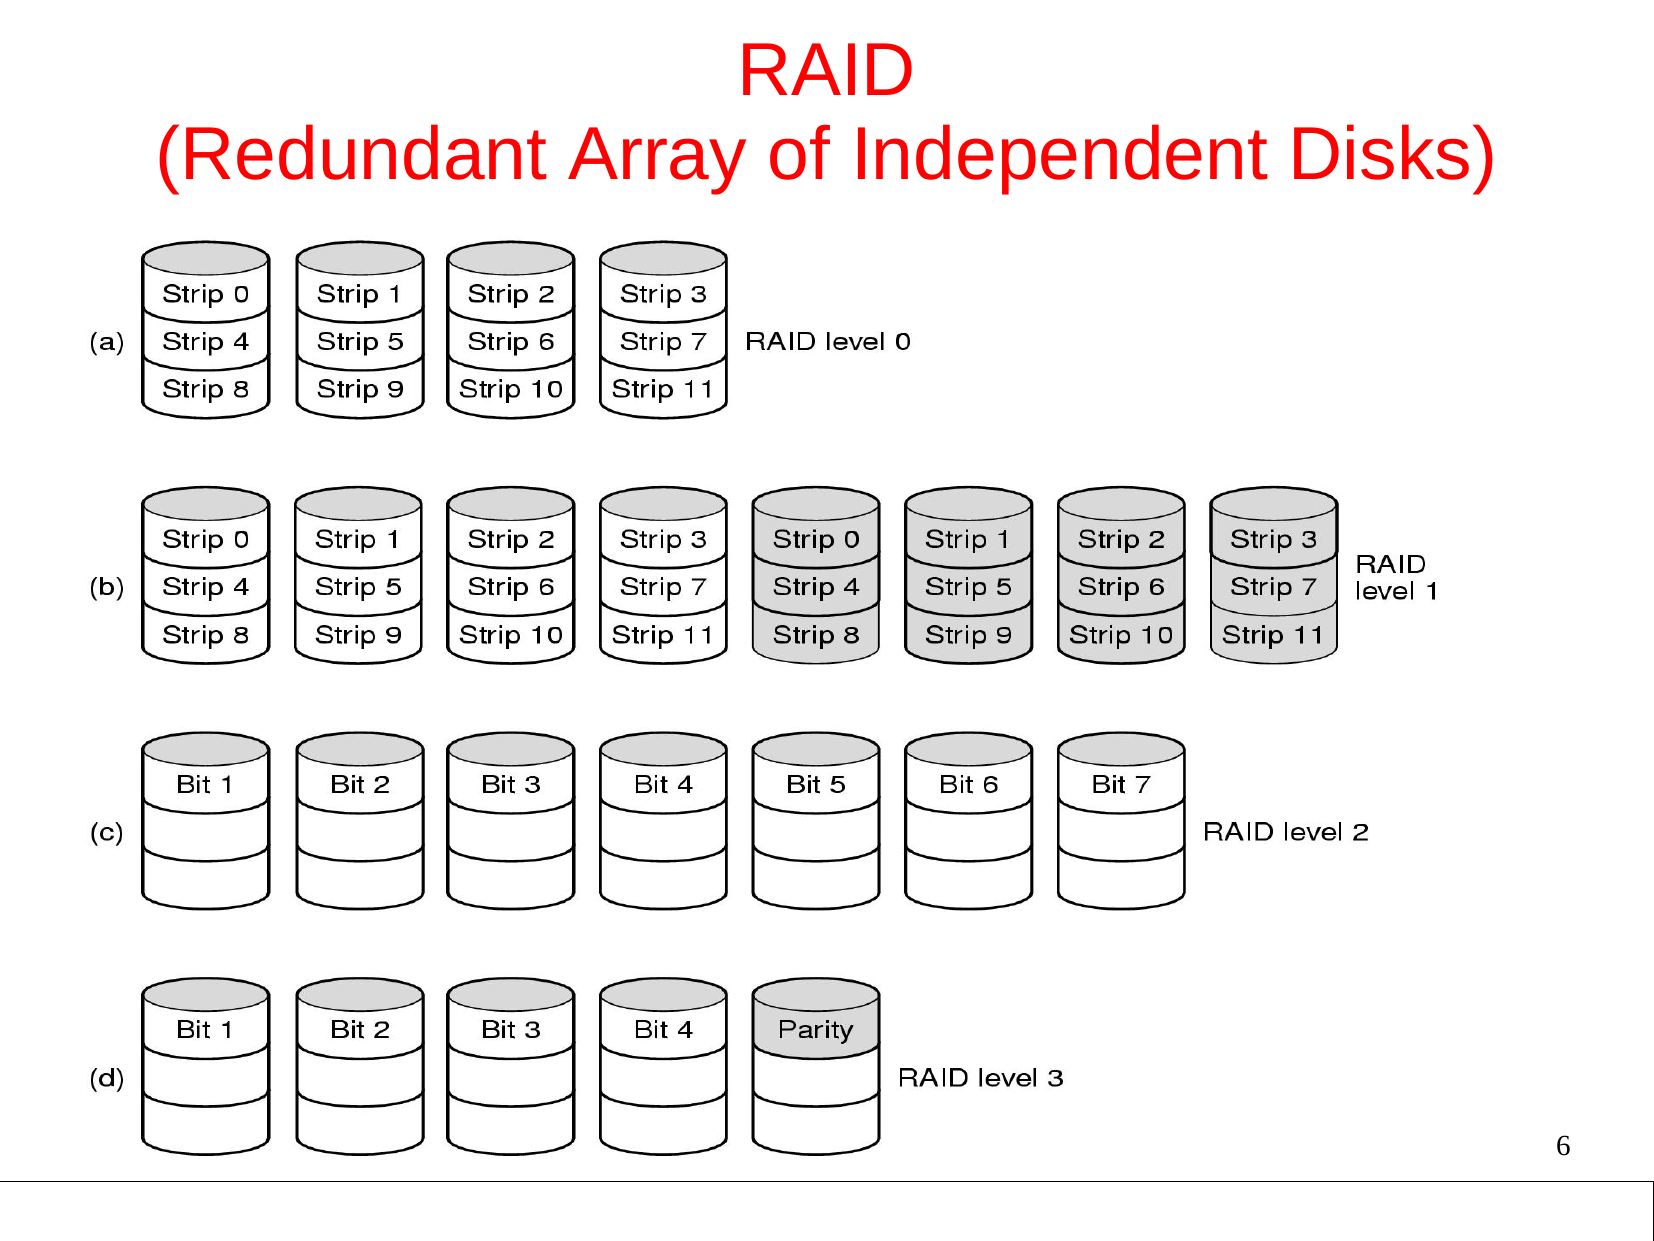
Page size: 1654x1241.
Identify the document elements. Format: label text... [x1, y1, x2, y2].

text_box [0, 1181, 1654, 1241]
picture [86, 235, 1447, 1181]
title RAID (Redundant Array of Independent Disks) [82, 15, 1571, 208]
